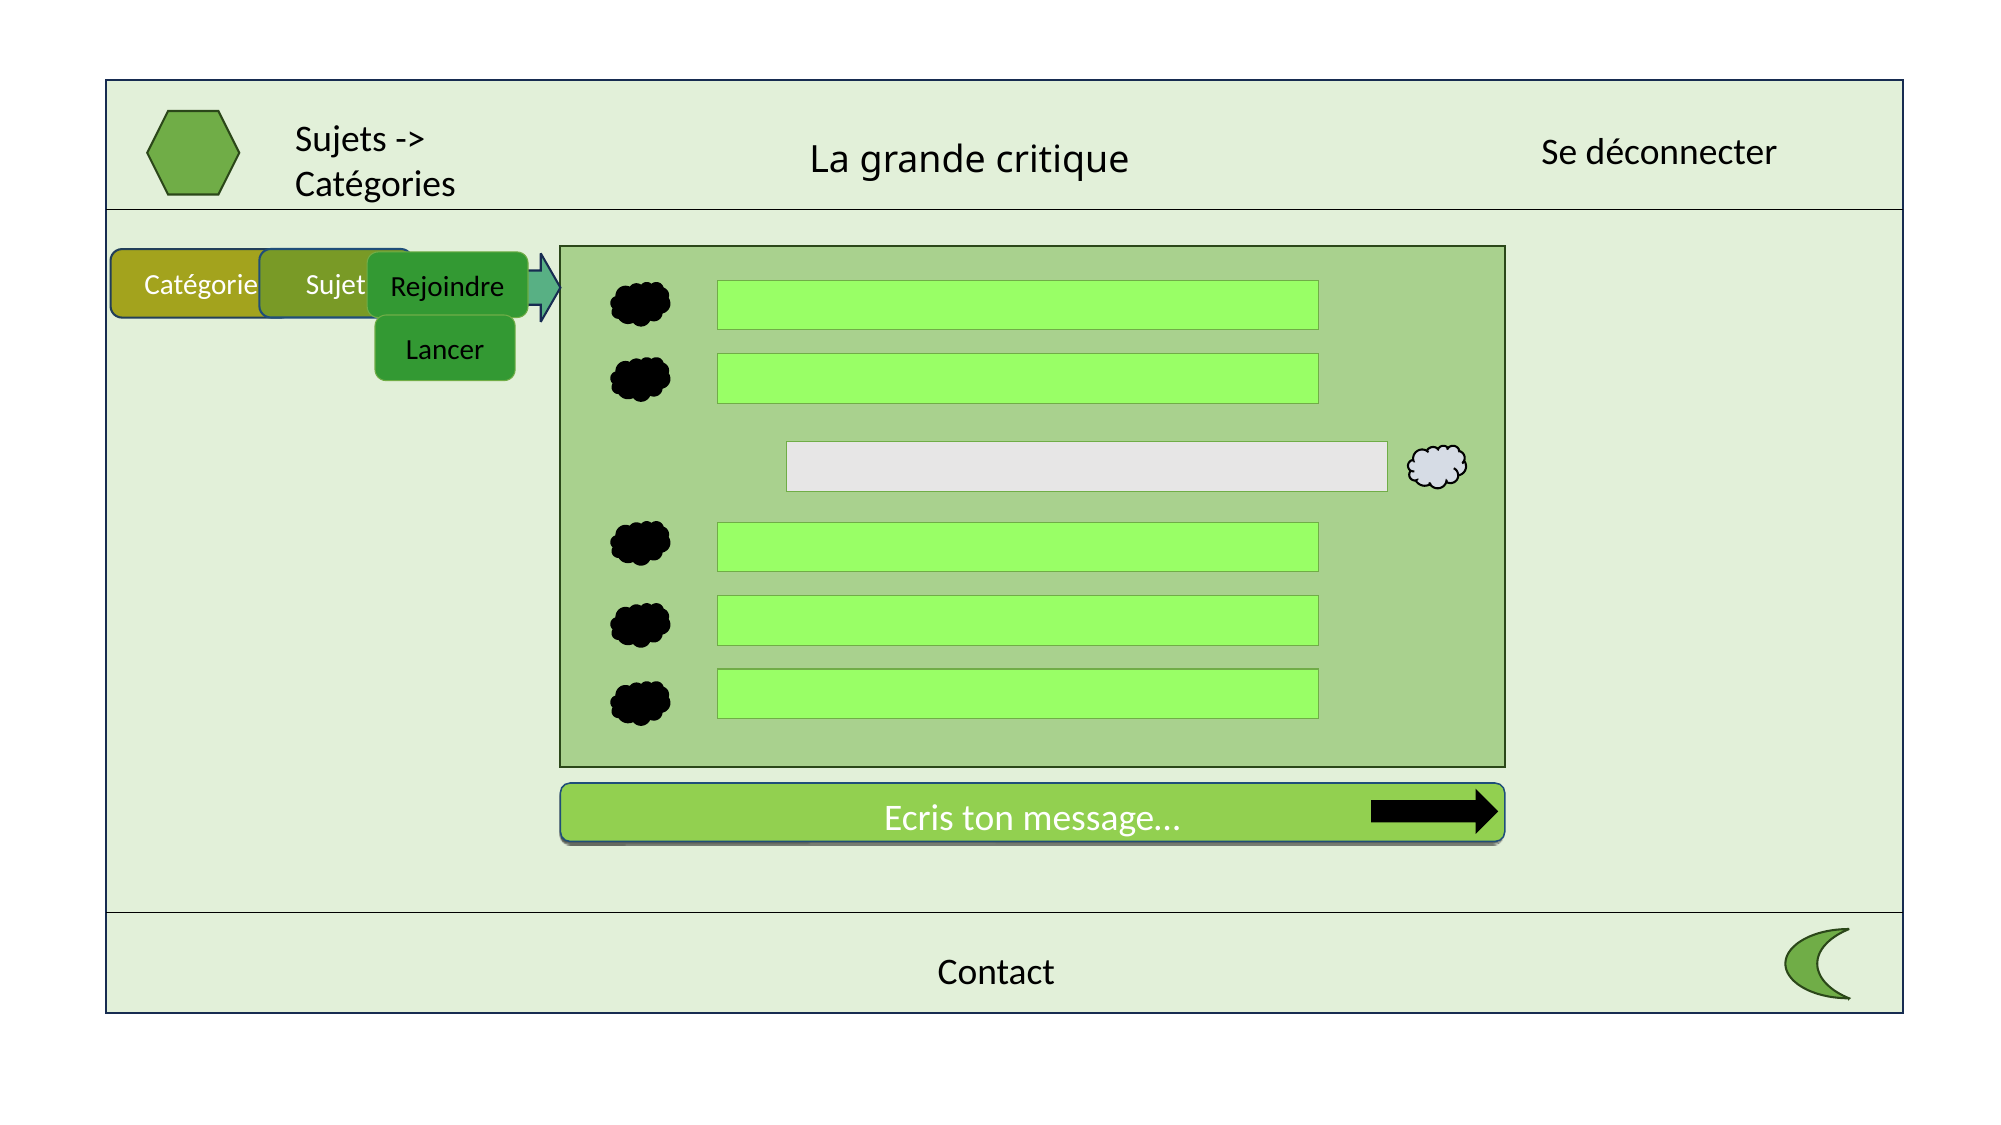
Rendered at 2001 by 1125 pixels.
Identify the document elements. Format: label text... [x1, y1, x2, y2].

text_box Se déconnecter [1526, 120, 1850, 183]
text_box Rejoindre [367, 251, 529, 318]
text_box Lancer [375, 314, 516, 381]
text_box Catégorie [110, 249, 267, 318]
text_box La grande critique [794, 127, 1529, 188]
text_box Sujet [259, 248, 408, 318]
text_box [106, 913, 1903, 1013]
text_box [106, 210, 1903, 912]
text_box Contact [922, 939, 1087, 1001]
text_box Ecris ton message… [560, 783, 1505, 842]
text_box Sujets -> Catégories [280, 106, 516, 213]
text_box [106, 80, 1903, 209]
